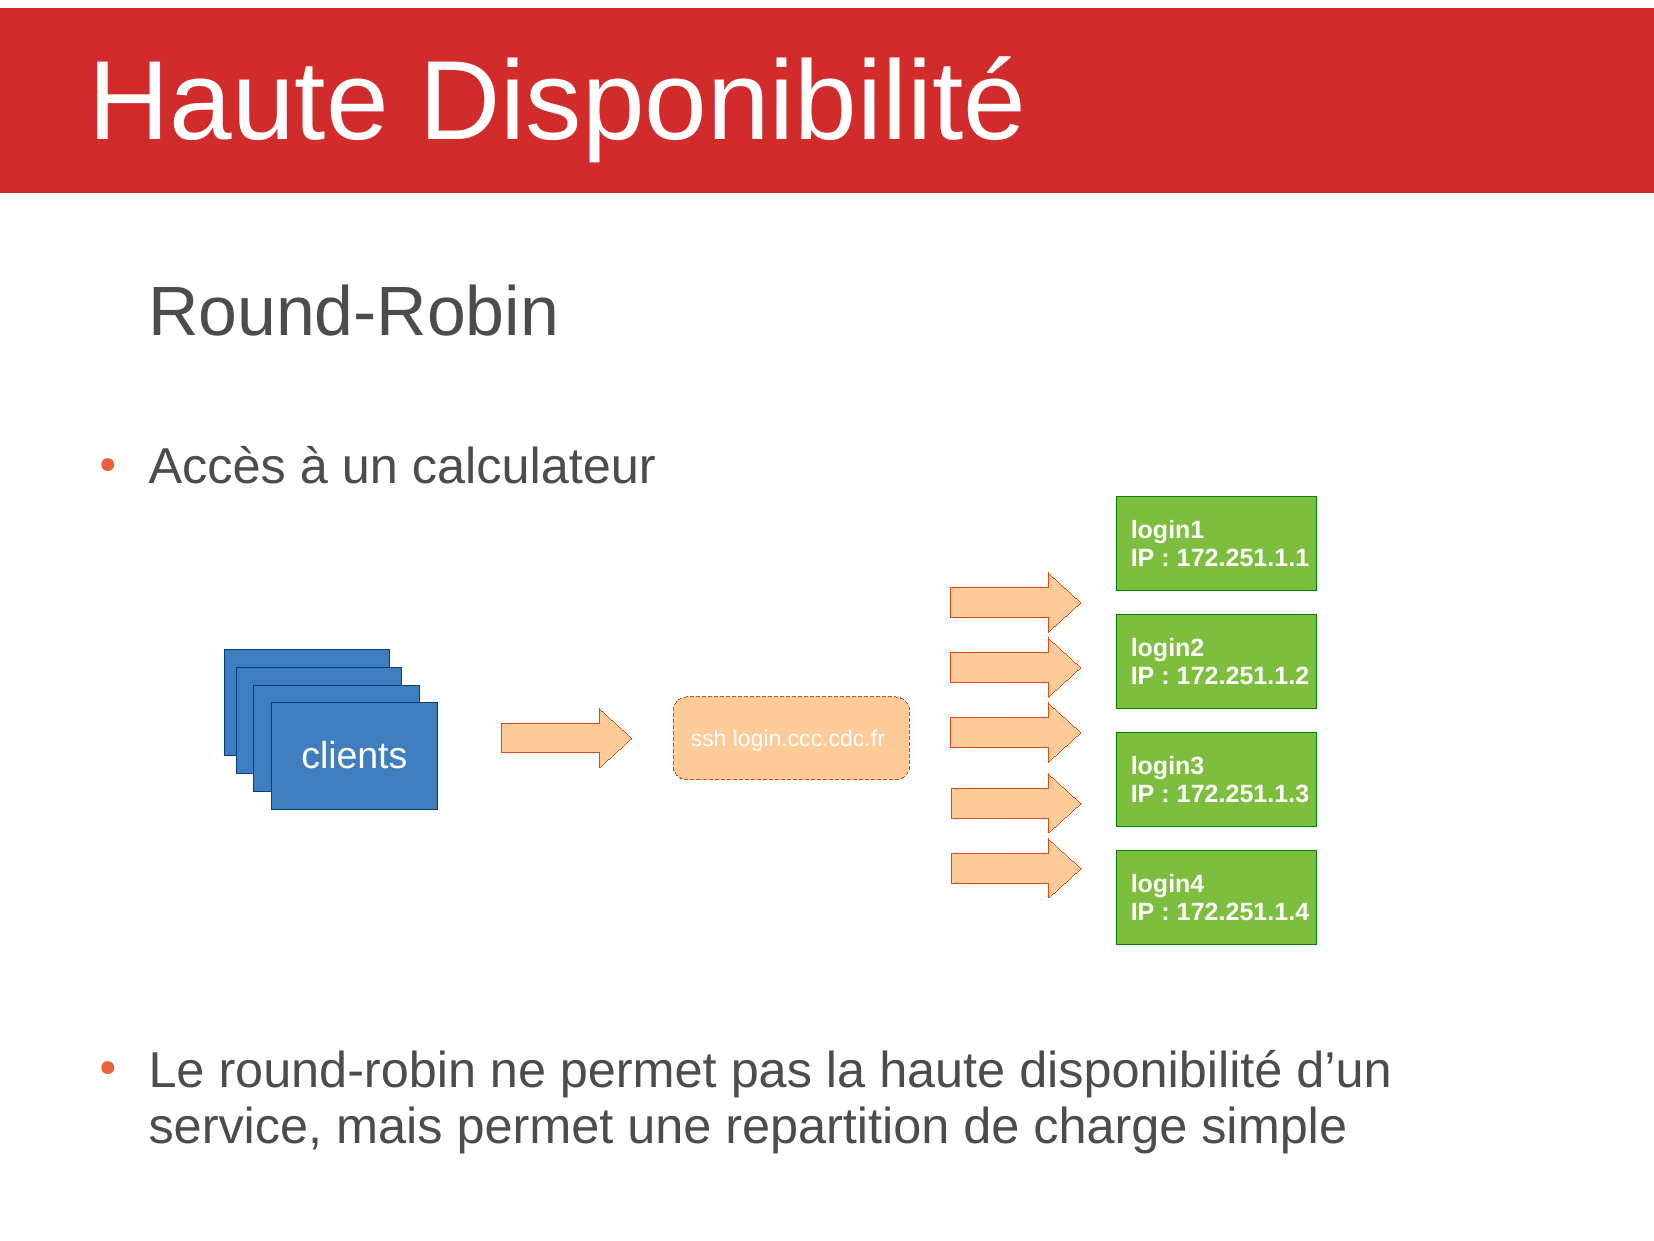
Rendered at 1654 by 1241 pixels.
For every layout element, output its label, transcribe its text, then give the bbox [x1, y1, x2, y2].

text_box [950, 572, 1081, 633]
text_box [951, 773, 1082, 833]
text_box clients [271, 702, 438, 810]
text_box ssh login.ccc.cdc.fr [673, 696, 910, 780]
text_box login1 IP : 172.251.1.1 [1116, 496, 1317, 591]
text_box [950, 702, 1081, 763]
text_box login3 IP : 172.251.1.3 [1116, 732, 1317, 827]
text_box login2 IP : 172.251.1.2 [1116, 614, 1317, 709]
title Haute Disponibilité [0, 8, 1654, 193]
text_box [501, 708, 632, 768]
text_box [224, 649, 420, 792]
list Round-Robin Accès à un calculateur Le round-robin ne permet pas la haute disponibilité d’un service, mais permet une repartition de charge simple [82, 271, 1571, 1158]
text_box [950, 637, 1081, 698]
text_box login4 IP : 172.251.1.4 [1116, 850, 1317, 945]
text_box [951, 838, 1082, 898]
